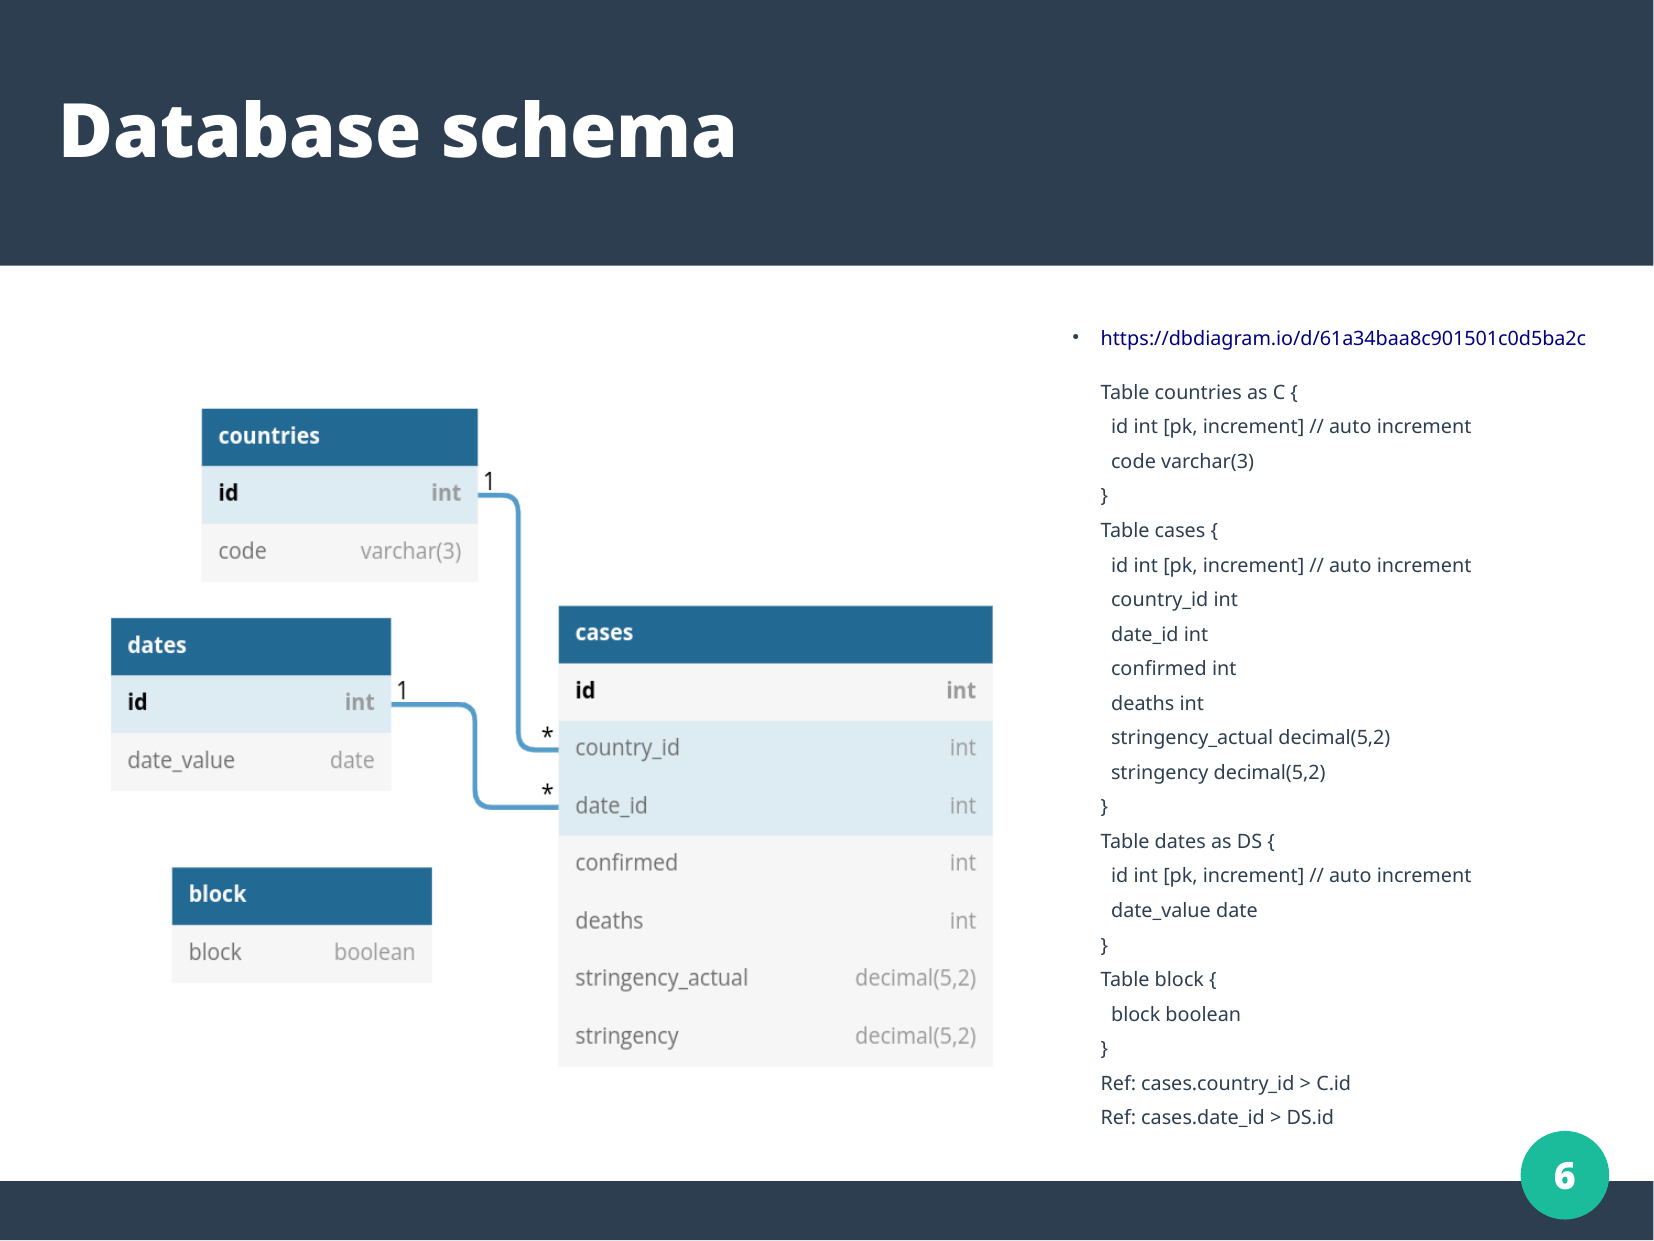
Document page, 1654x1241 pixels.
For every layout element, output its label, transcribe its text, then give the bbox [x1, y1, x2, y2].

list https://dbdiagram.io/d/61a34baa8c901501c0d5ba2c Table countries as C { id int [pk, increment] // auto increment code varchar(3) } Table cases { id int [pk, increment] // auto increment country_id int date_id int confirmed int deaths int stringency_actual decimal(5,2) stringency decimal(5,2) } Table dates as DS { id int [pk, increment] // auto increment date_value date } Table block { block boolean } Ref: cases.country_id > C.id Ref: cases.date_id > DS.id [1062, 324, 1622, 1152]
title Database schema [59, 49, 1595, 207]
picture [59, 381, 1046, 1095]
